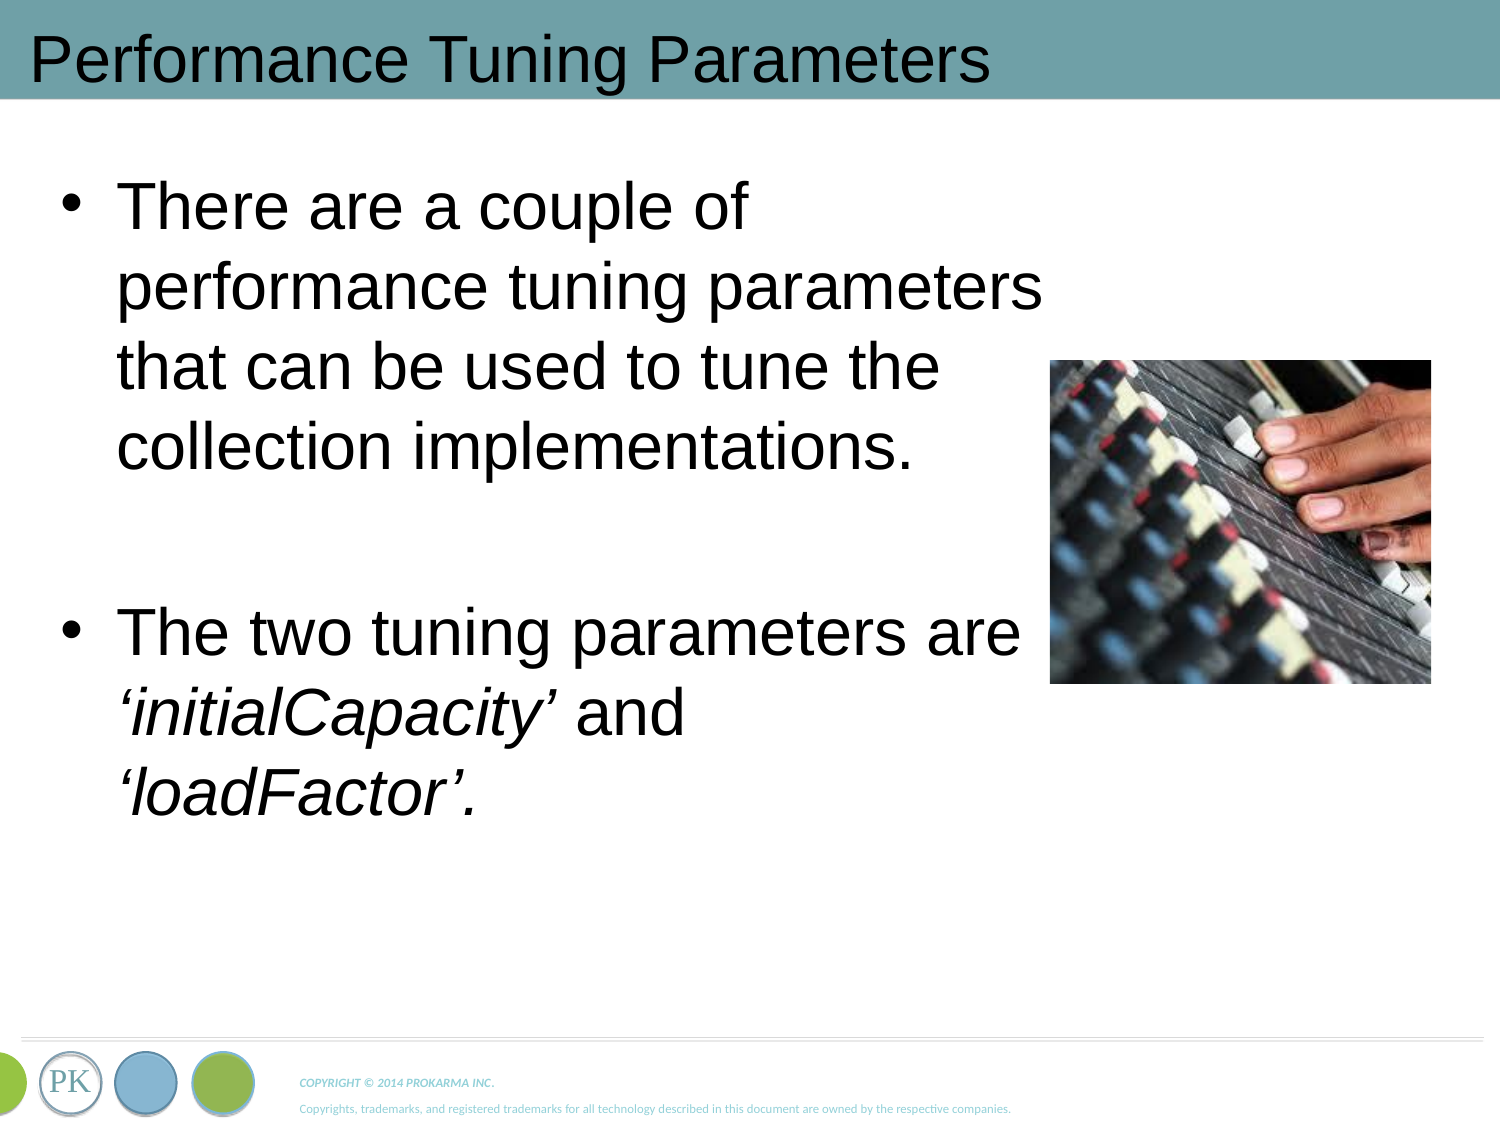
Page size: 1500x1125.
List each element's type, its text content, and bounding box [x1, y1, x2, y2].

text_box [1049, 360, 1432, 684]
text_box There are a couple of performance tuning parameters that can be used to tune the collection implementations. The two tuning parameters are ‘initialCapacity’ and ‘loadFactor’. [45, 155, 1083, 931]
text_box Performance Tuning Parameters [15, 15, 1441, 105]
